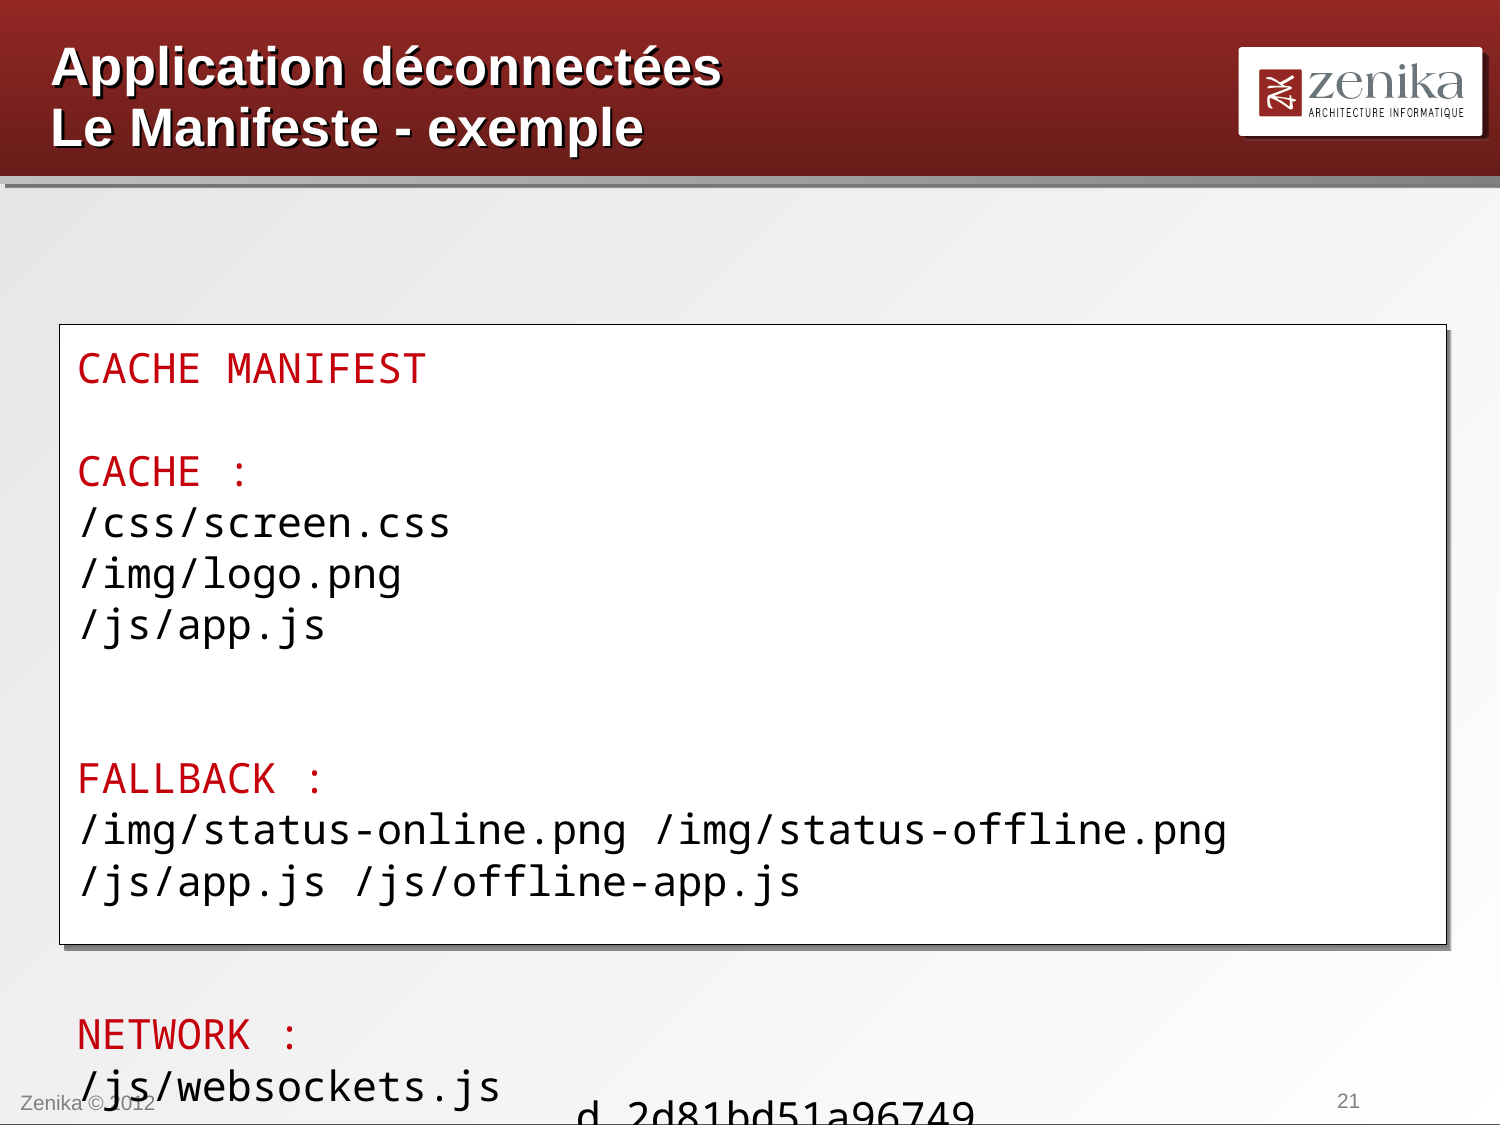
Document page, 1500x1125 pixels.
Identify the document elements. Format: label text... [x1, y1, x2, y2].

picture [1257, 58, 1464, 125]
text_box CACHE MANIFEST CACHE : /css/screen.css /img/logo.png /js/app.js FALLBACK : /img/status-online.png /img/status-offline.png /js/app.js /js/offline-app.js NETWORK : /js/websockets.js [59, 324, 1447, 945]
title Application déconnectées Le Manifeste - exemple [50, 15, 1206, 180]
